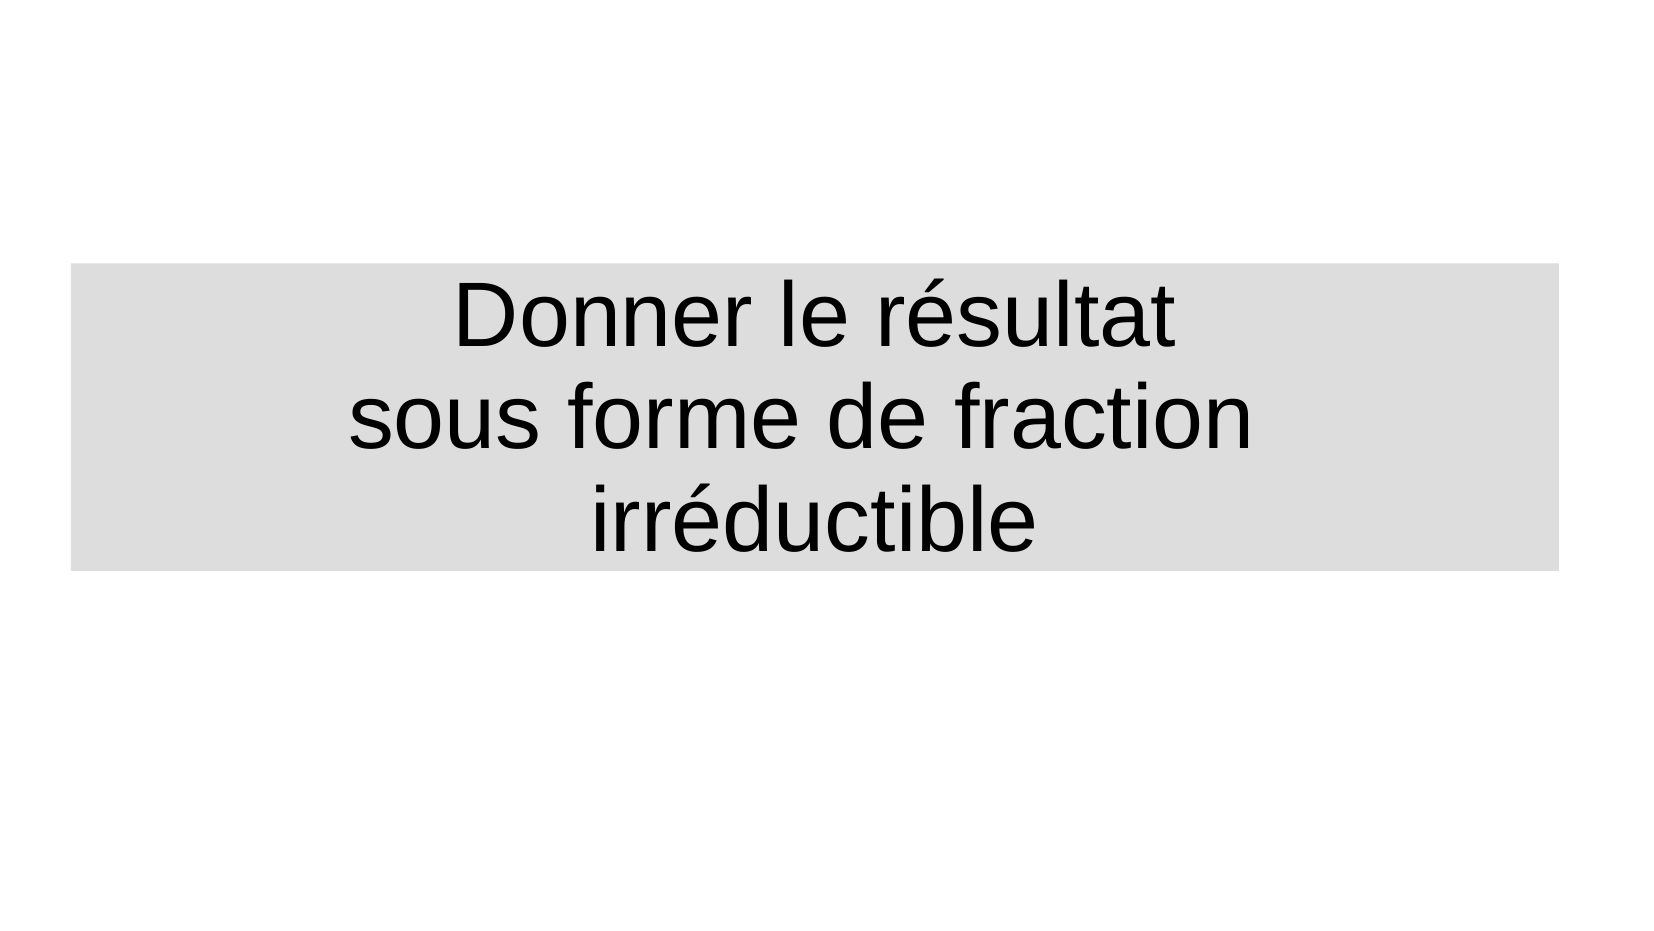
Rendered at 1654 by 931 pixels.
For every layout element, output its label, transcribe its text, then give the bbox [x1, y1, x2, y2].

title Donner le résultat sous forme de fraction irréductible [70, 263, 1559, 571]
